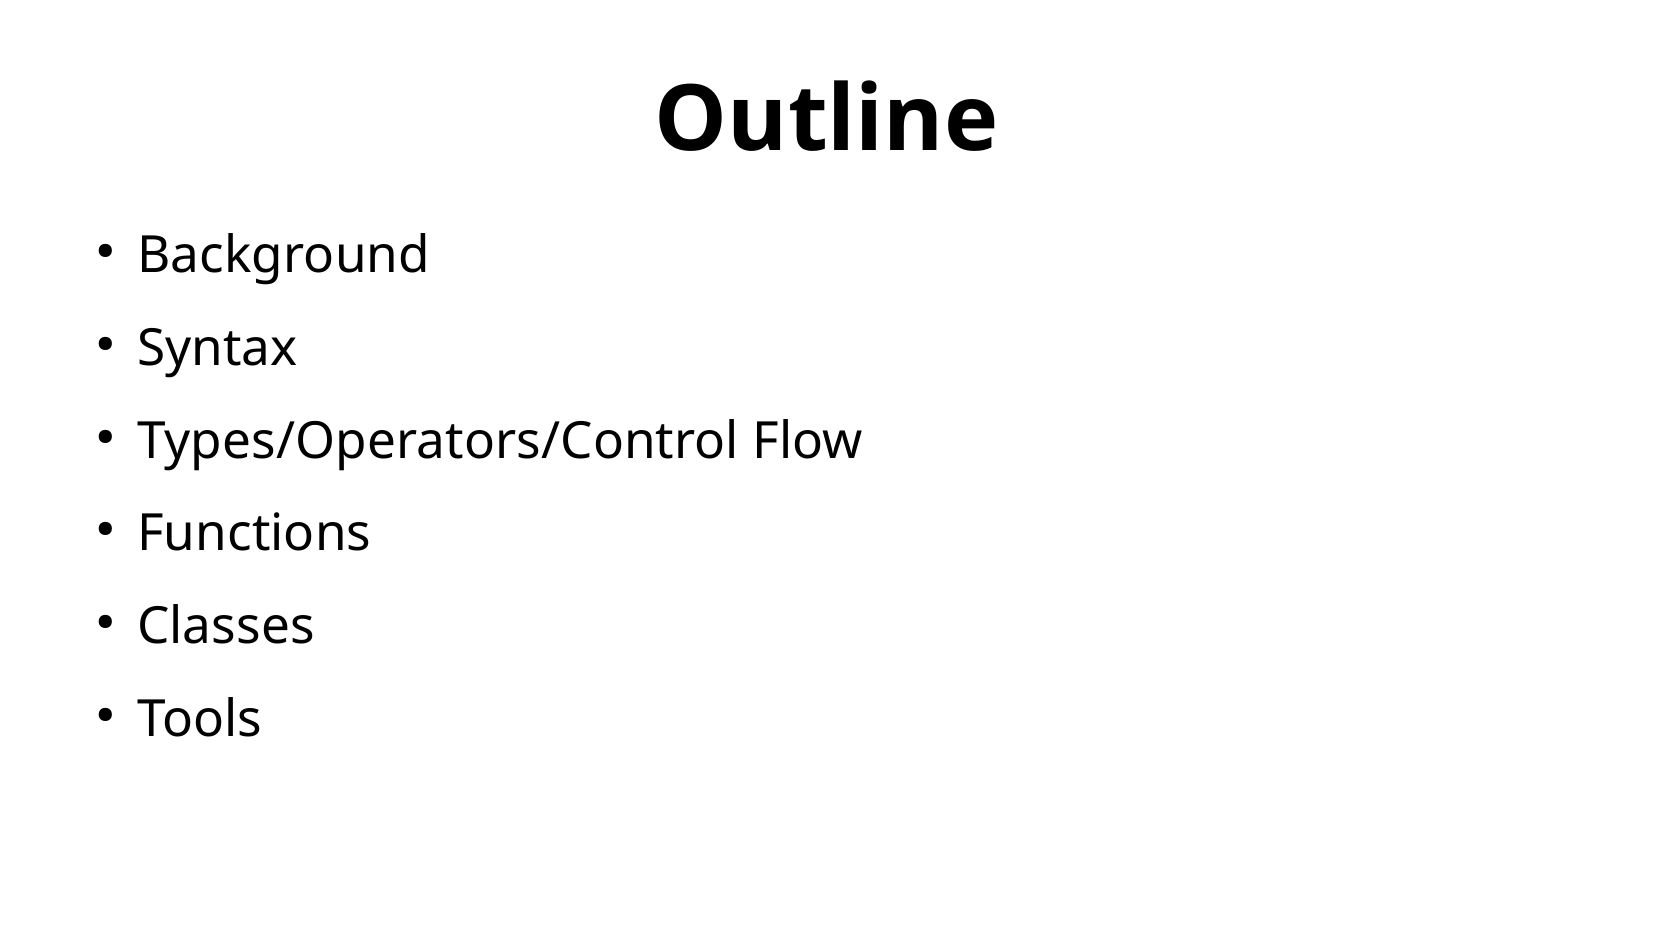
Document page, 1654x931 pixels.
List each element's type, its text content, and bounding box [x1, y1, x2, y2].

title Outline [82, 37, 1571, 193]
list Background Syntax Types/Operators/Control Flow Functions Classes Tools [82, 217, 1571, 758]
